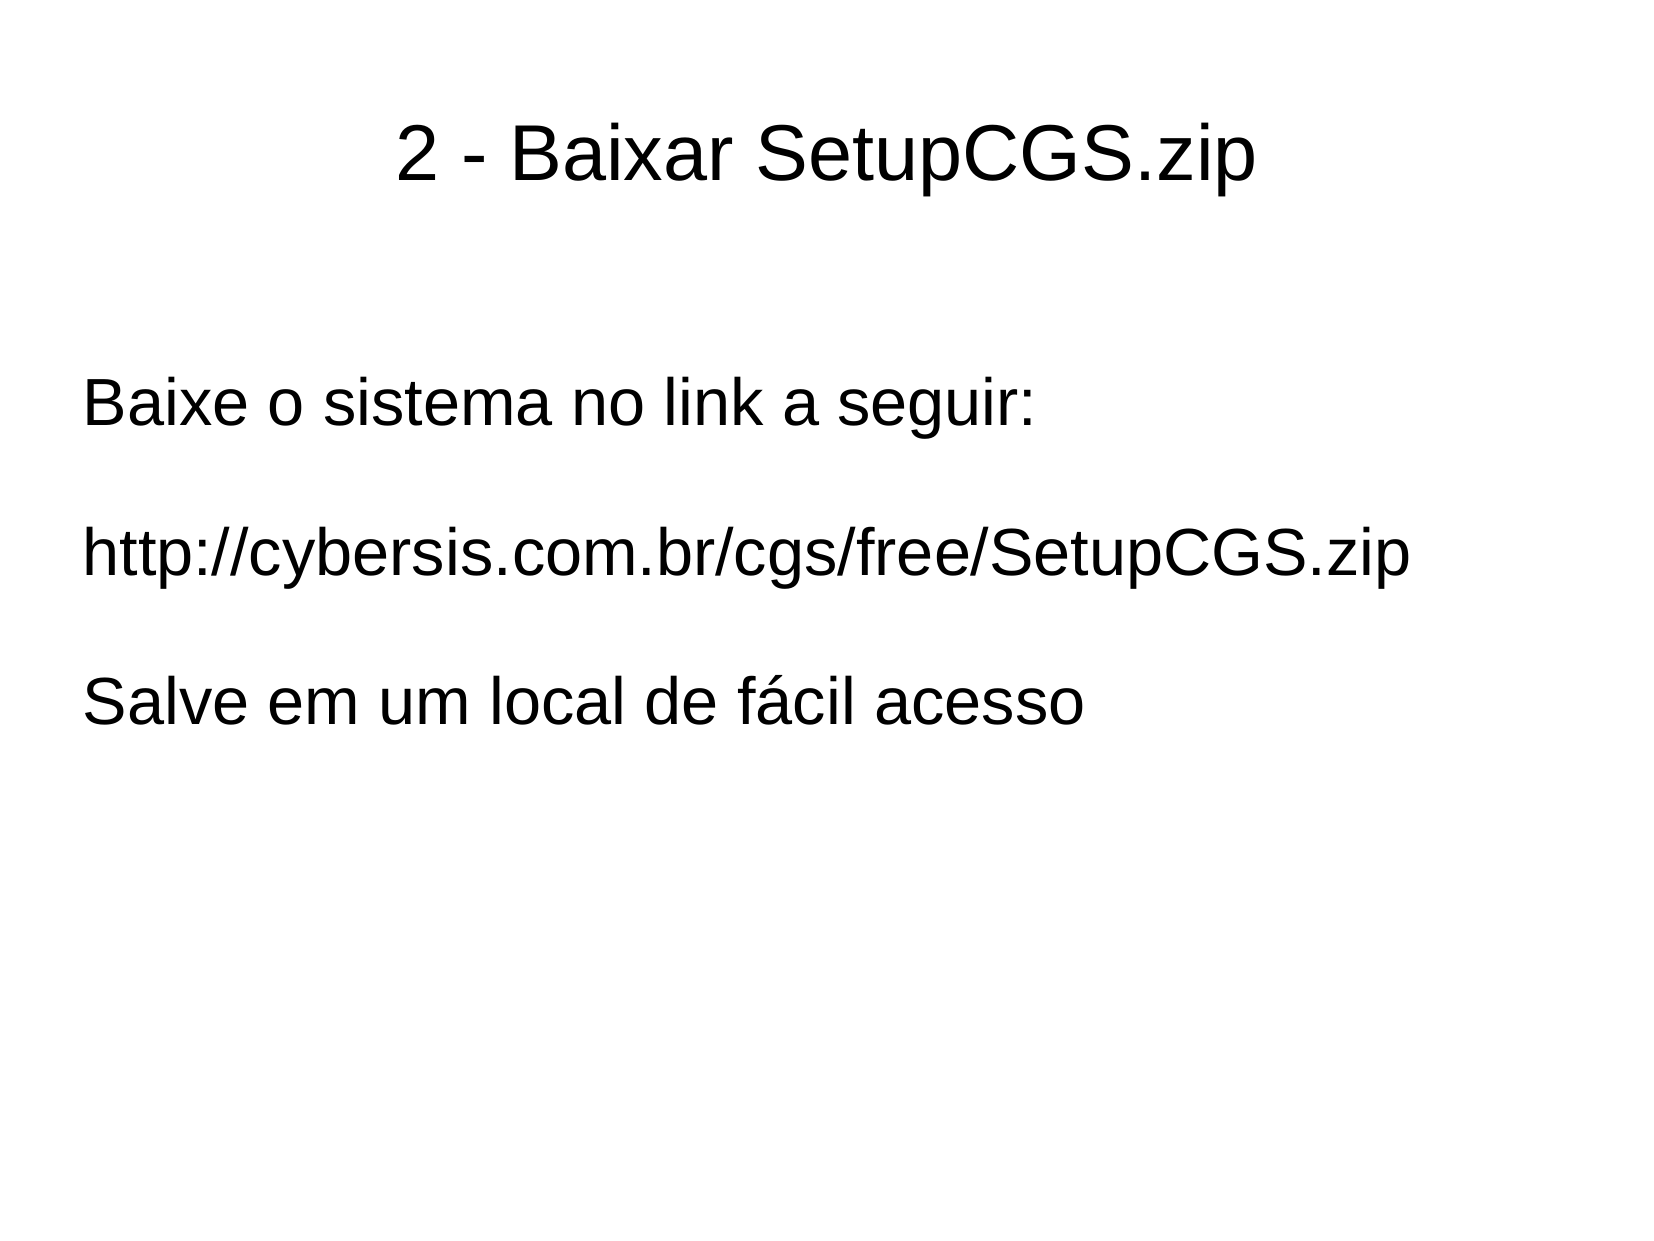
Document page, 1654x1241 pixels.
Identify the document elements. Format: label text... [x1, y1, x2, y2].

subtitle Baixe o sistema no link a seguir: http://cybersis.com.br/cgs/free/SetupCGS.zip Salve em um local de fácil acesso [82, 290, 1571, 1010]
title 2 - Baixar SetupCGS.zip [82, 49, 1571, 257]
